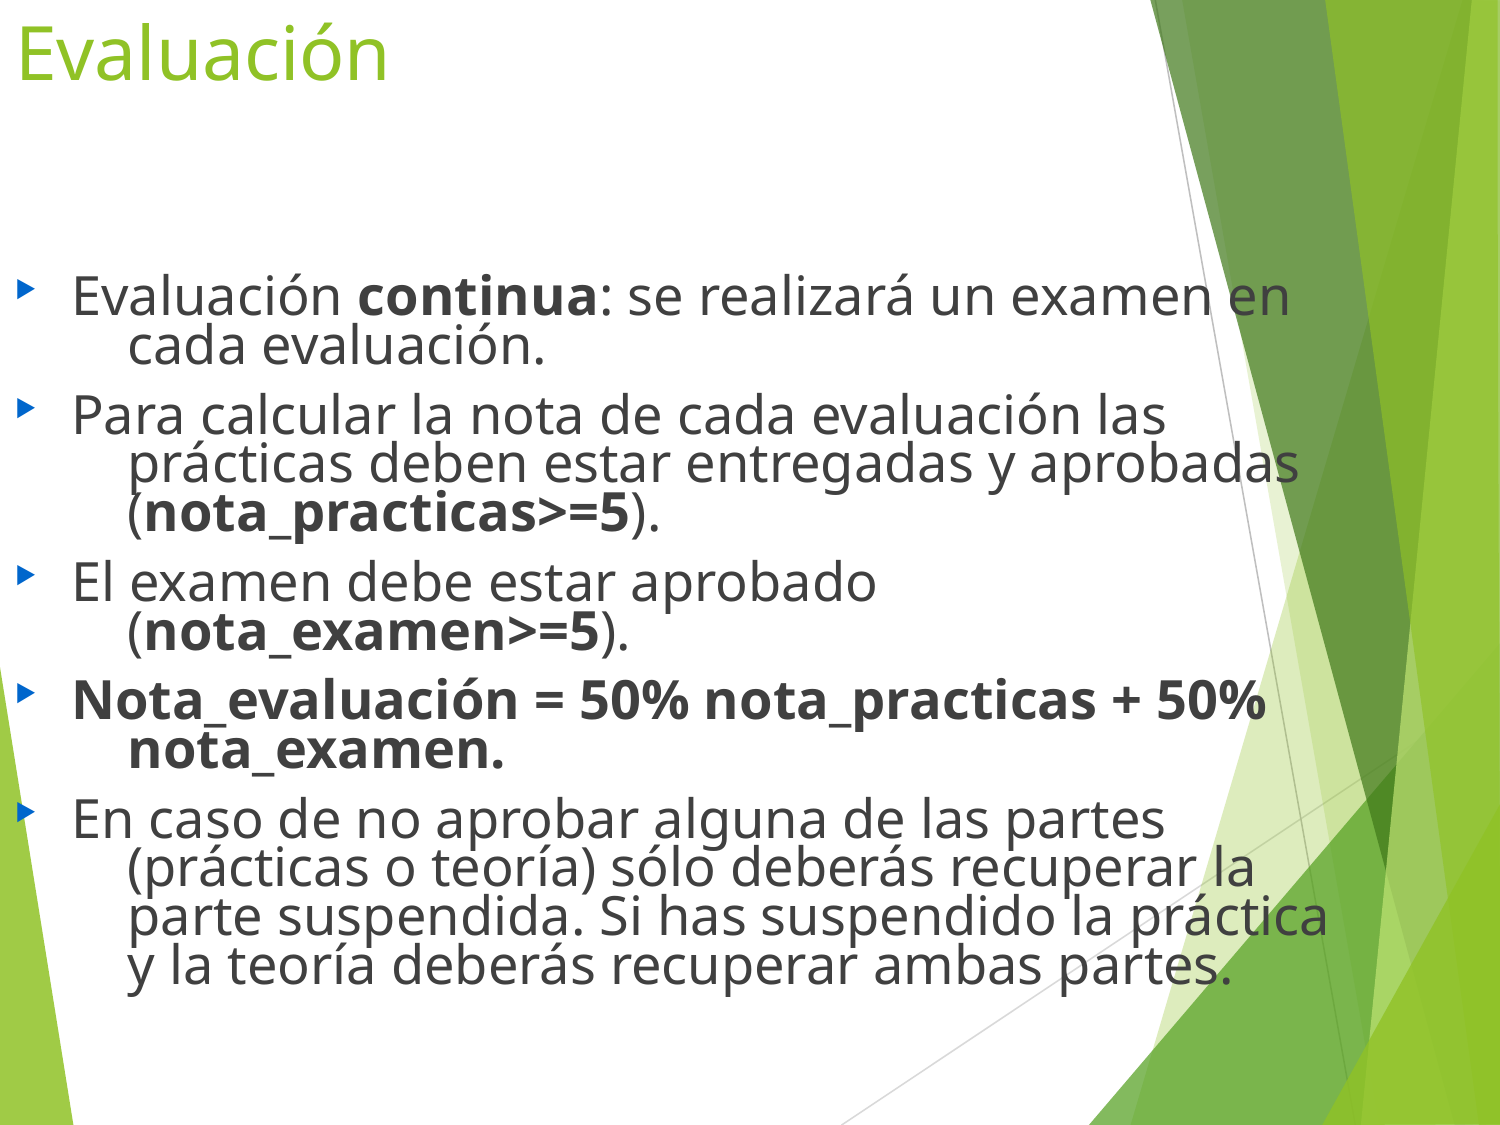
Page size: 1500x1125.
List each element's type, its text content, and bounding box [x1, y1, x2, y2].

list Evaluación continua: se realizará un examen en cada evaluación. Para calcular la nota de cada evaluación las prácticas deben estar entregadas y aprobadas (nota_practicas>=5). El examen debe estar aprobado (nota_examen>=5). Nota_evaluación = 50% nota_practicas + 50% nota_examen. En caso de no aprobar alguna de las partes (prácticas o teoría) sólo deberás recuperar la parte suspendida. Si has suspendido la práctica y la teoría deberás recuperar ambas partes. [0, 263, 1351, 1009]
title Evaluación [0, 0, 1351, 188]
